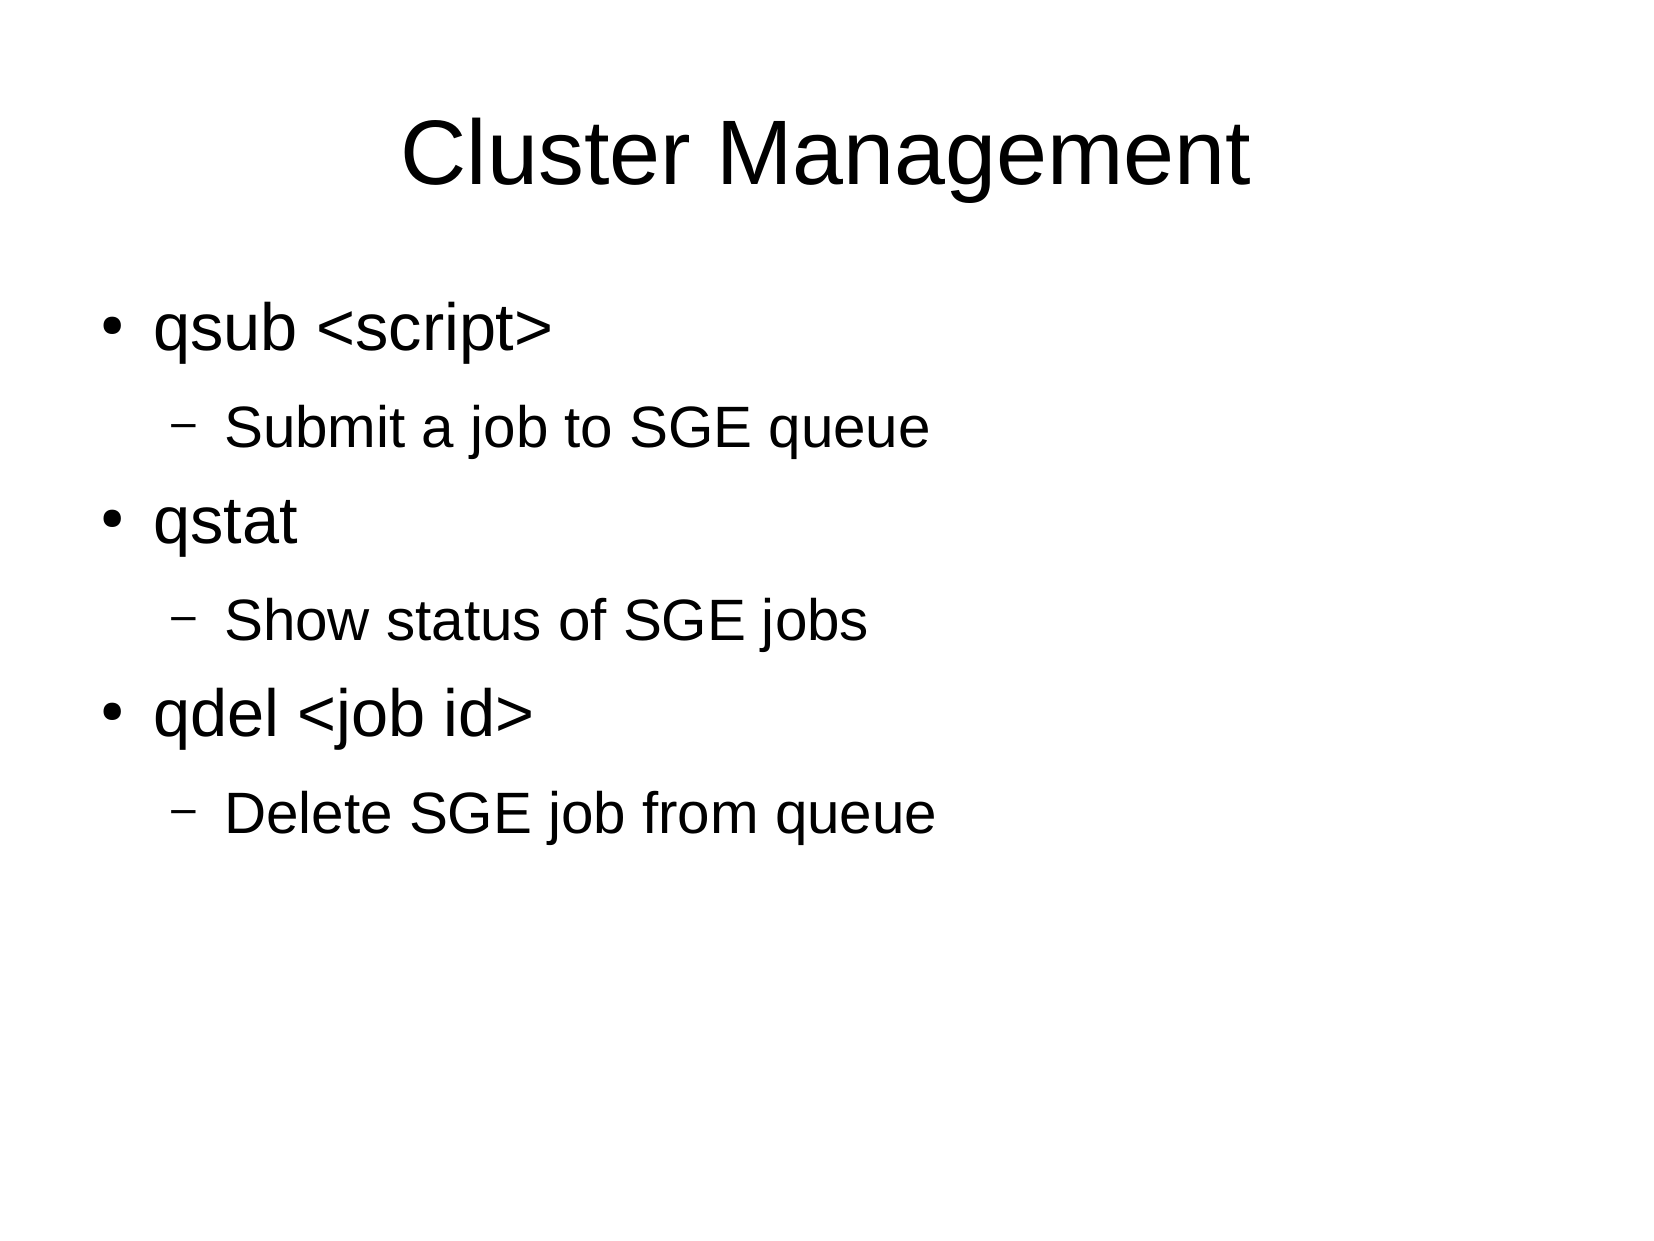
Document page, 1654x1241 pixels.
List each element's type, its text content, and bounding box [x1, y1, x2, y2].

title Cluster Management [82, 49, 1571, 257]
list qsub <script> Submit a job to SGE queue qstat Show status of SGE jobs qdel <job id> Delete SGE job from queue [82, 290, 1571, 1010]
